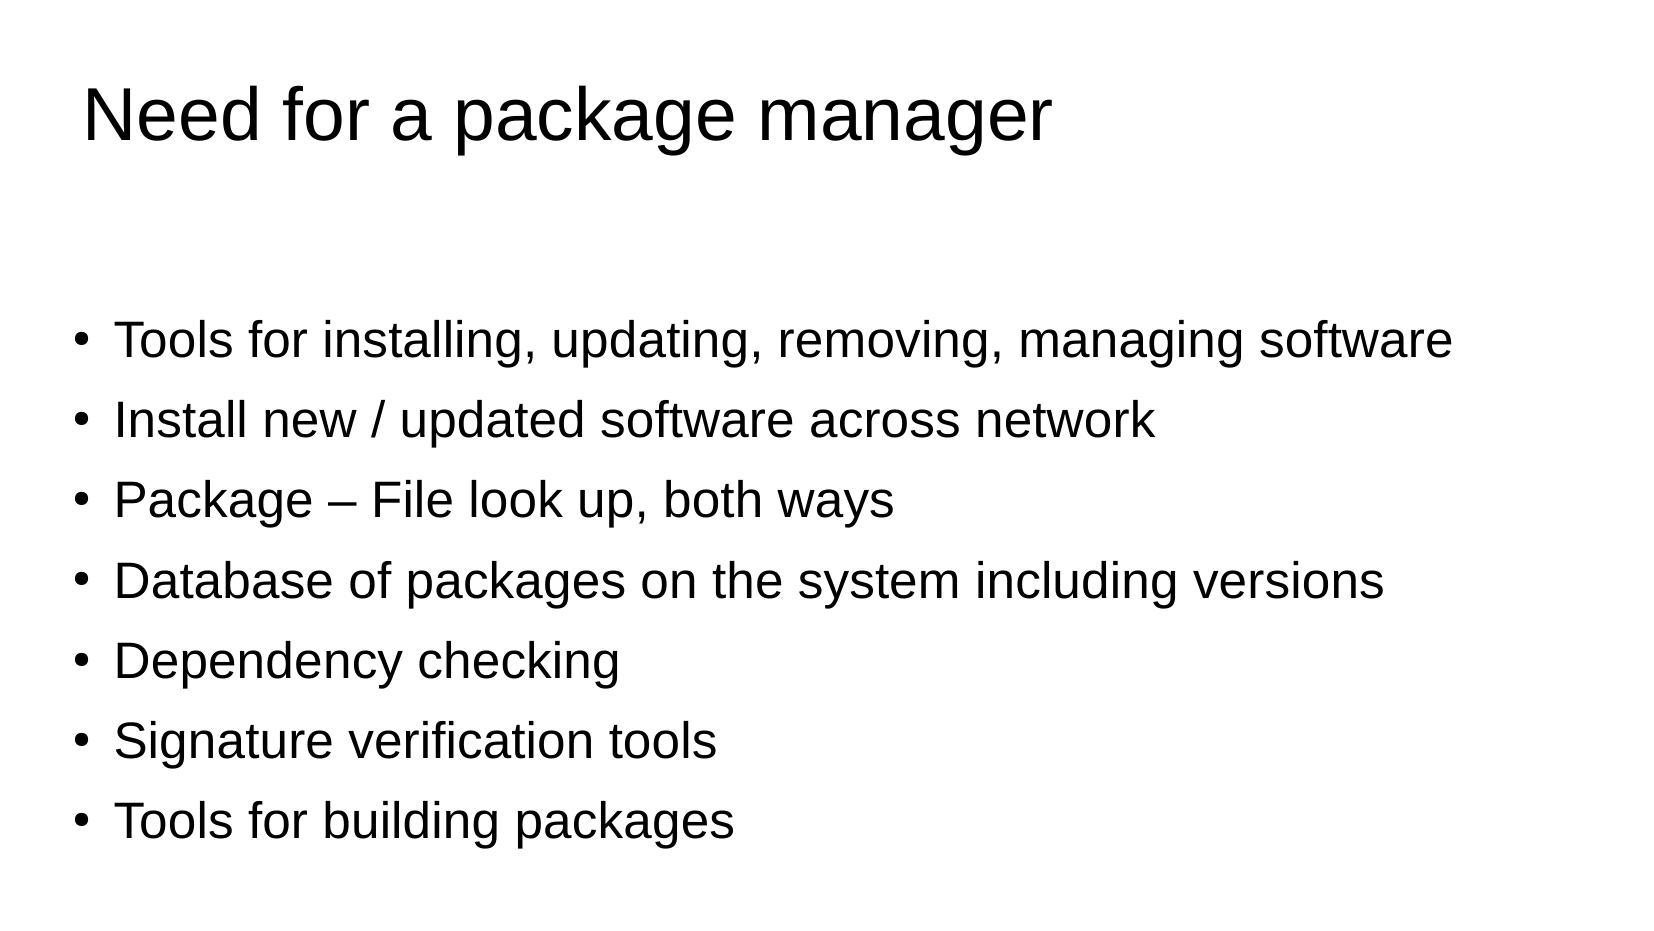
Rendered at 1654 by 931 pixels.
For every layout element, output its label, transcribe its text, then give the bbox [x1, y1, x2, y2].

list Tools for installing, updating, removing, managing software Install new / updated software across network Package – File look up, both ways Database of packages on the system including versions Dependency checking Signature verification tools Tools for building packages [59, 310, 1548, 851]
title Need for a package manager [82, 37, 1571, 193]
